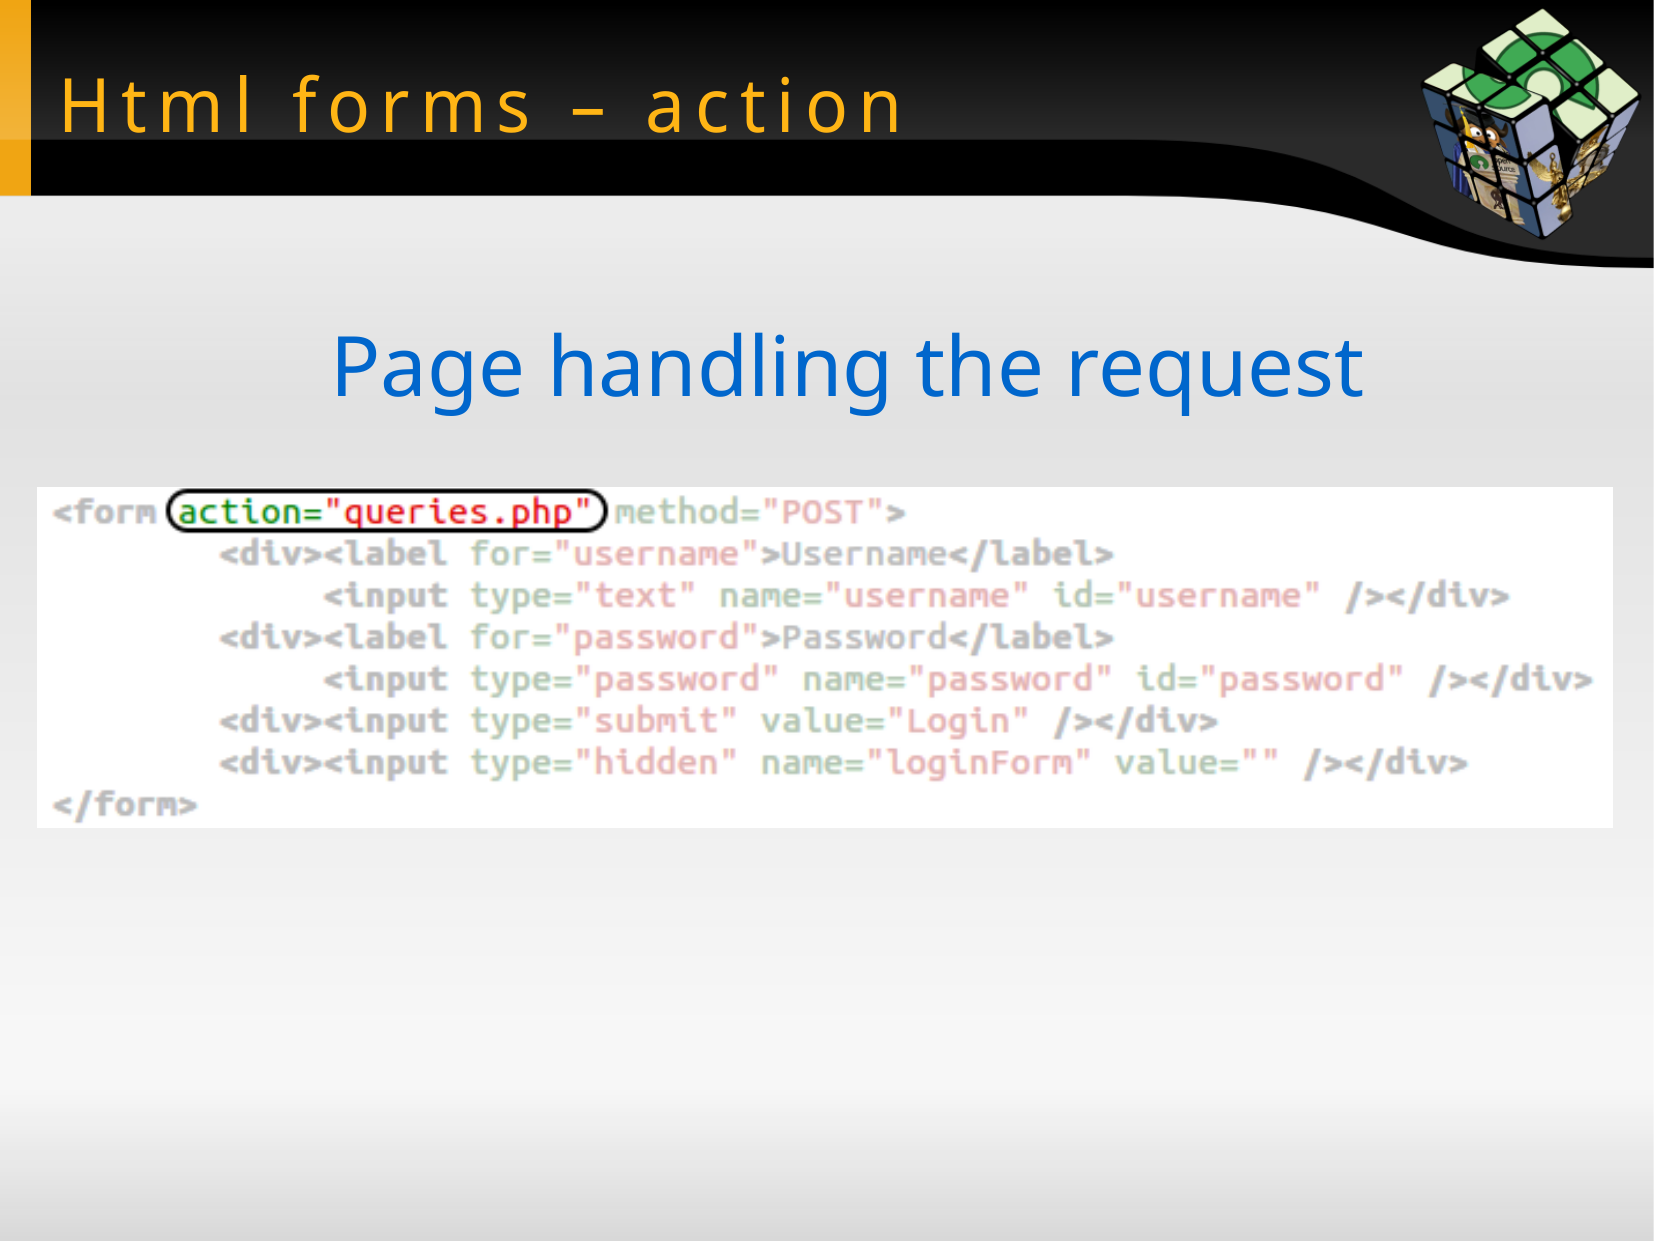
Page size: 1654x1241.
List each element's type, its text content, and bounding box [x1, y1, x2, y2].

picture [0, 0, 1654, 1241]
title Html forms – action [59, 29, 1270, 178]
text_box Page handling the request [315, 300, 1338, 409]
